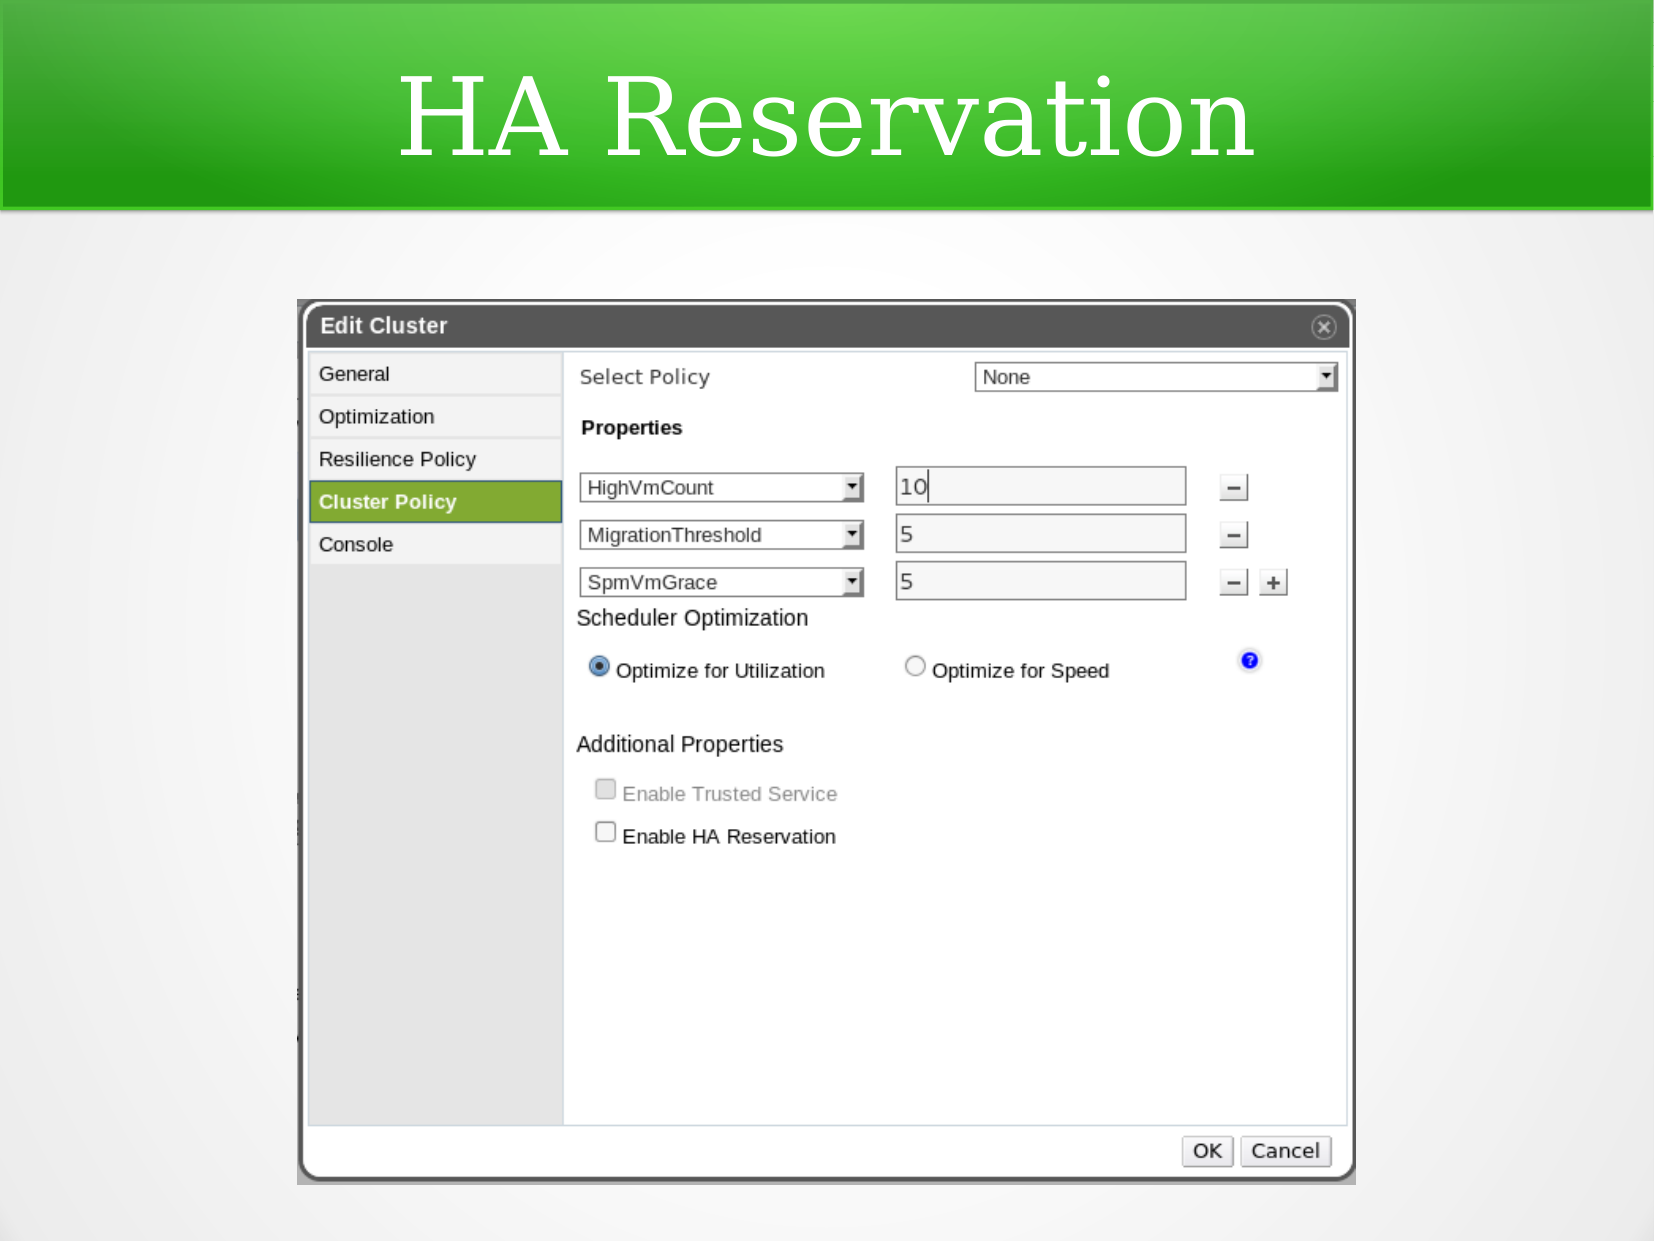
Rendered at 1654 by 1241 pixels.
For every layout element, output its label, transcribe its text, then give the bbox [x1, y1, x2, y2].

picture [297, 299, 1356, 1186]
title HA Reservation [82, 47, 1571, 189]
